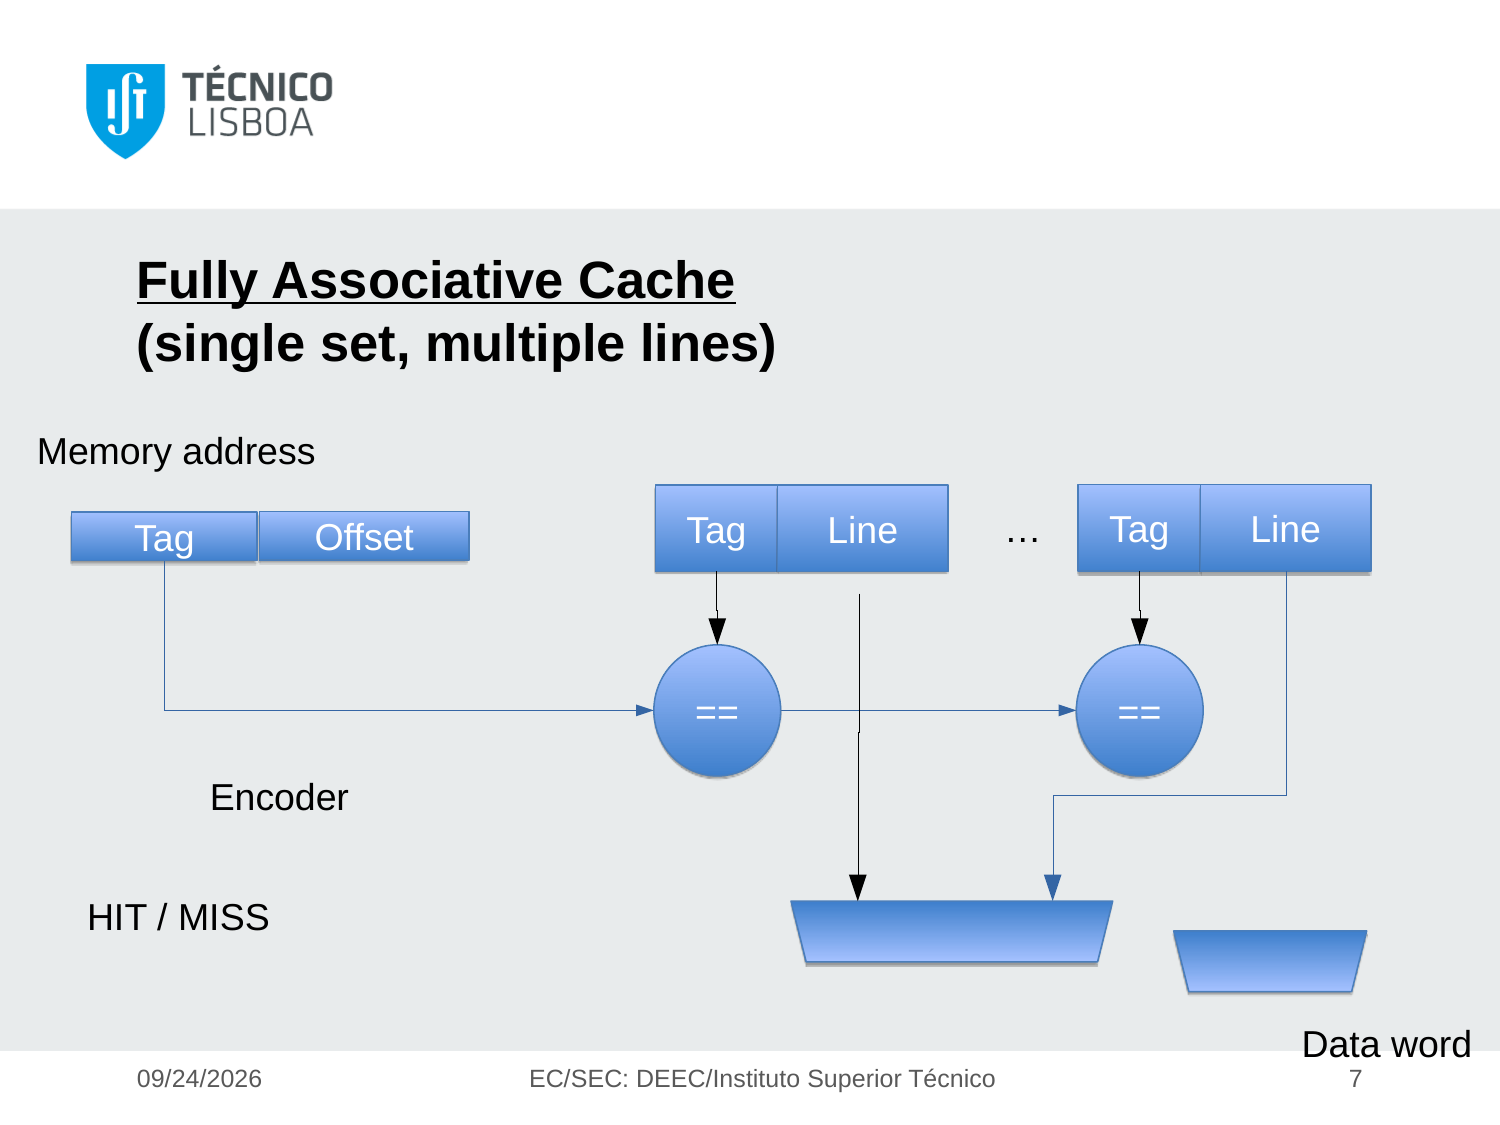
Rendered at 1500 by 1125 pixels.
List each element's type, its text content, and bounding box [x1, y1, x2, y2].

text_box Offset [259, 511, 470, 561]
title Fully Associative Cache (single set, multiple lines) [121, 237, 1378, 381]
text_box Tag [71, 512, 258, 561]
text_box Line [1200, 484, 1371, 572]
text_box Line [777, 484, 949, 572]
text_box Data word [1286, 1012, 1488, 1073]
text_box [1173, 930, 1367, 992]
text_box Memory address [22, 419, 331, 480]
text_box Tag [655, 484, 777, 572]
picture [0, 0, 1500, 1125]
slide_number 01/19/2019 [121, 1052, 425, 1103]
text_box == [653, 644, 781, 776]
text_box … [989, 497, 1057, 558]
text_box HIT / MISS [72, 885, 286, 945]
slide_number <number> [1077, 1052, 1378, 1103]
footer EC/SEC: DEEC/Instituto Superior Técnico [512, 1052, 1021, 1103]
text_box == [1076, 644, 1204, 776]
text_box Tag [1078, 484, 1200, 572]
text_box [790, 901, 1113, 962]
text_box Encoder [194, 765, 364, 825]
